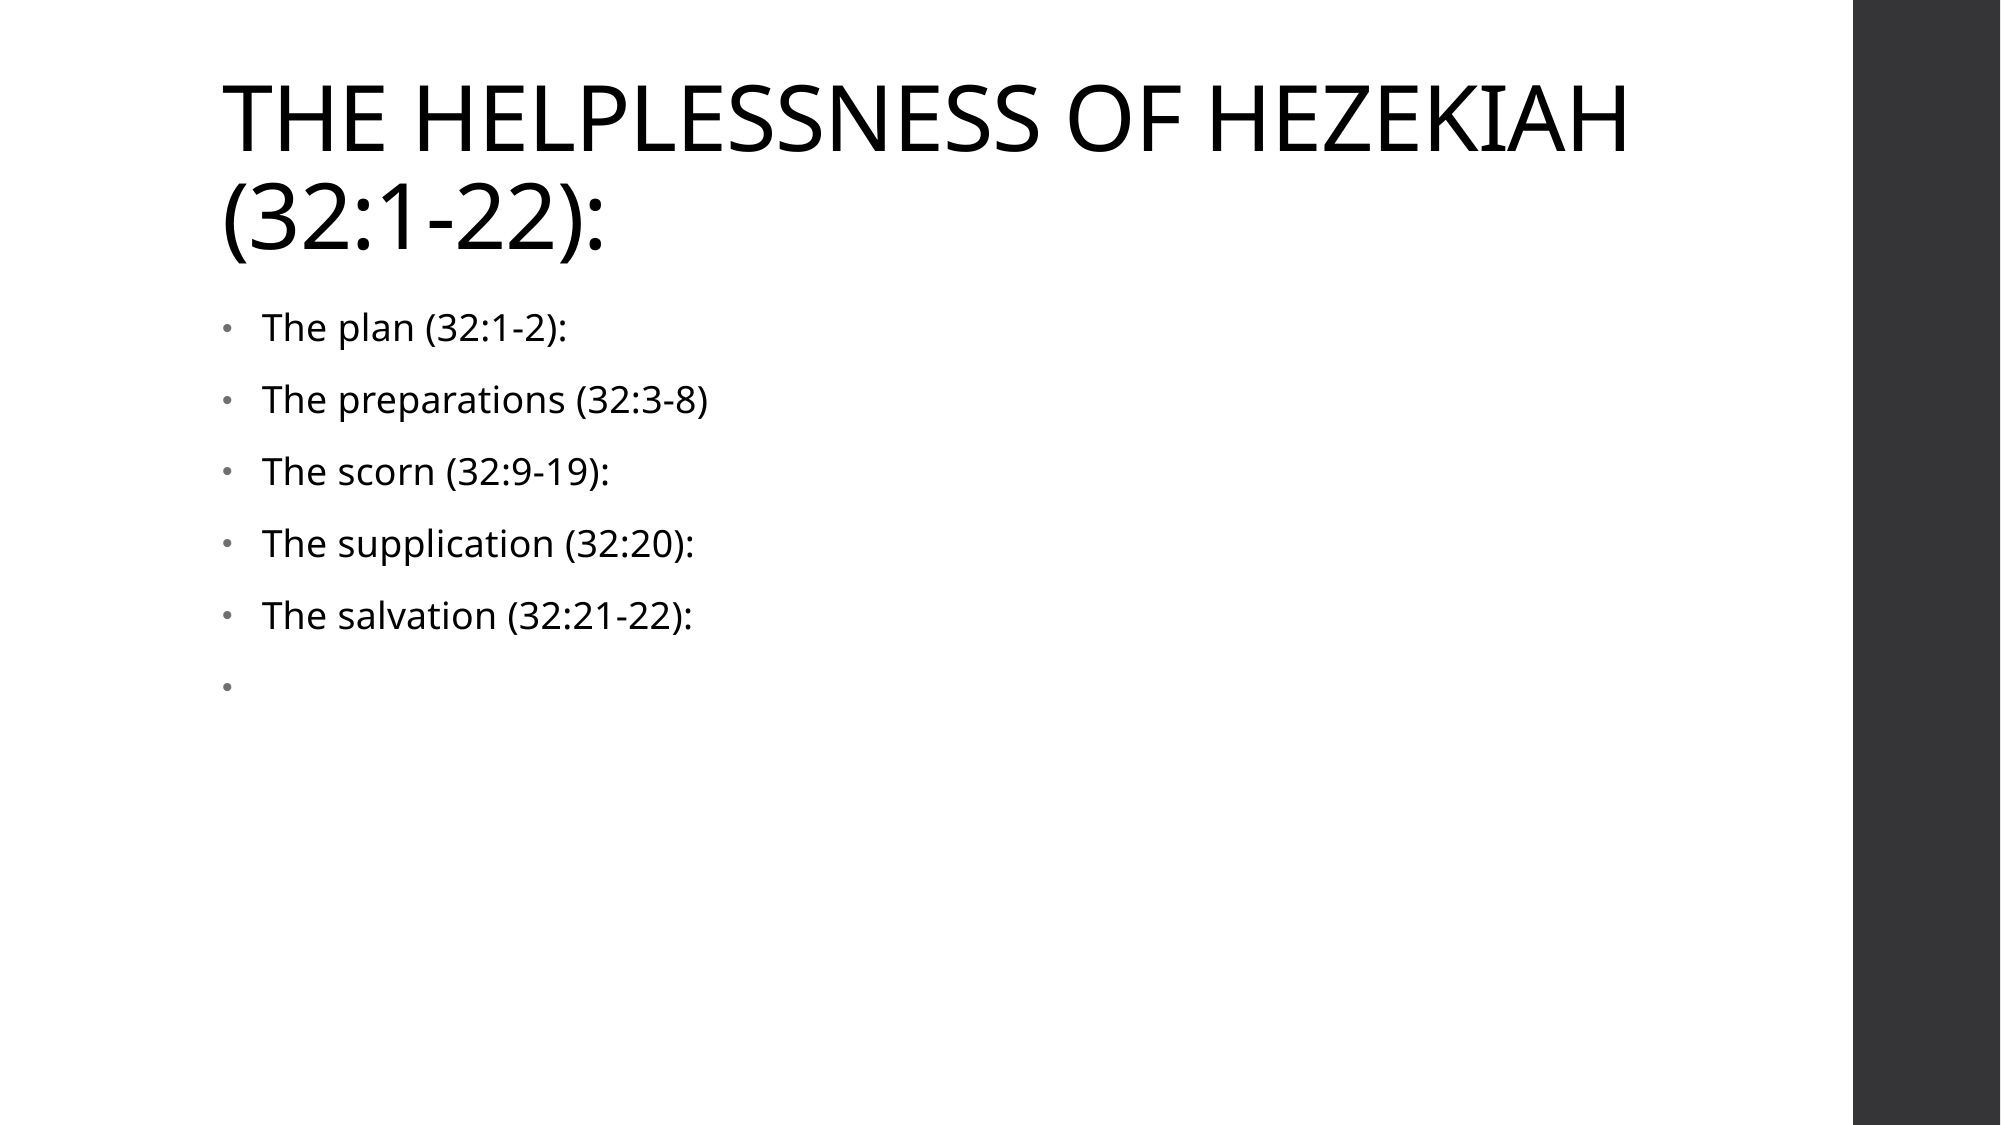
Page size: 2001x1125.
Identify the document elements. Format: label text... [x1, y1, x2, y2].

list The plan (32:1-2): The preparations (32:3-8) The scorn (32:9-19): The supplication (32:20): The salvation (32:21-22): [206, 299, 1617, 1014]
title THE HELPLESSNESS OF HEZEKIAH (32:1-22): [206, 60, 1797, 278]
